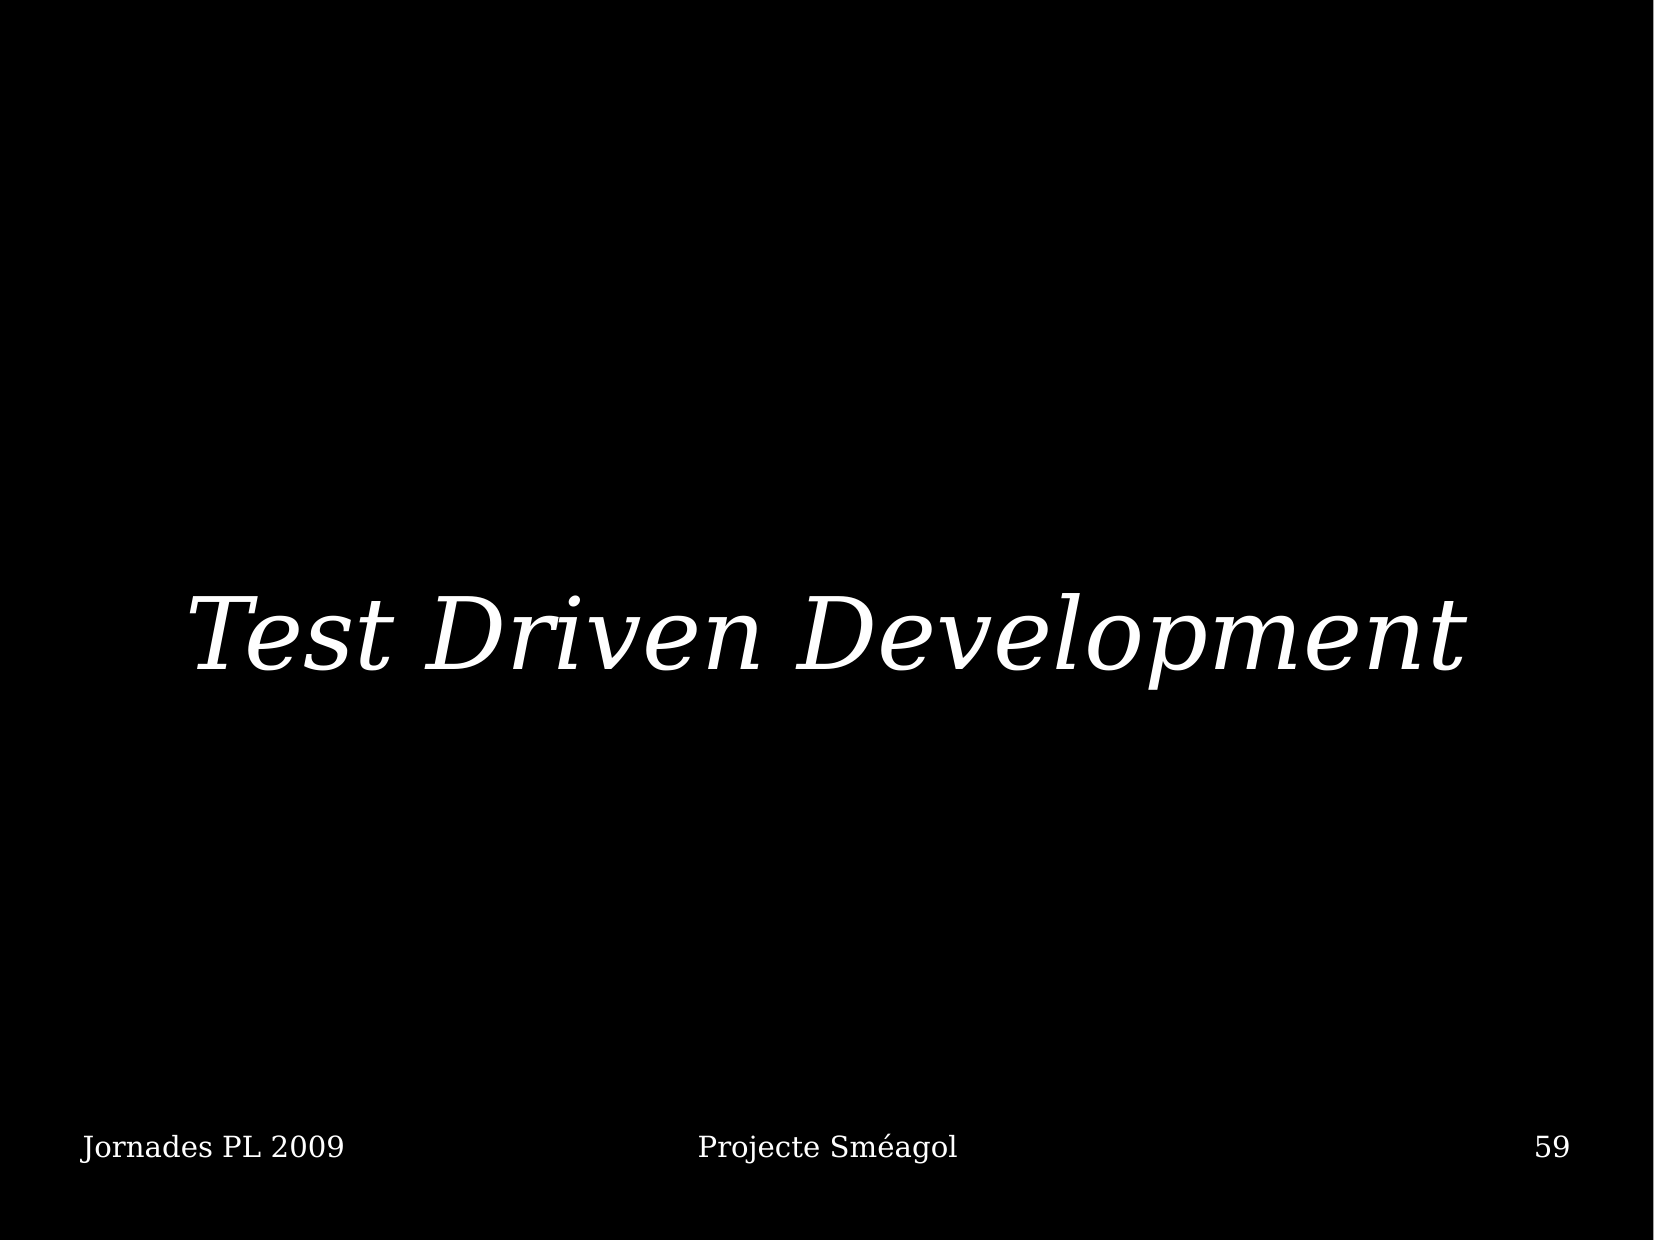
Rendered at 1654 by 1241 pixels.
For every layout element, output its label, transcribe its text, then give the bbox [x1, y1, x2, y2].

title Test Driven Development [82, 116, 1571, 1124]
